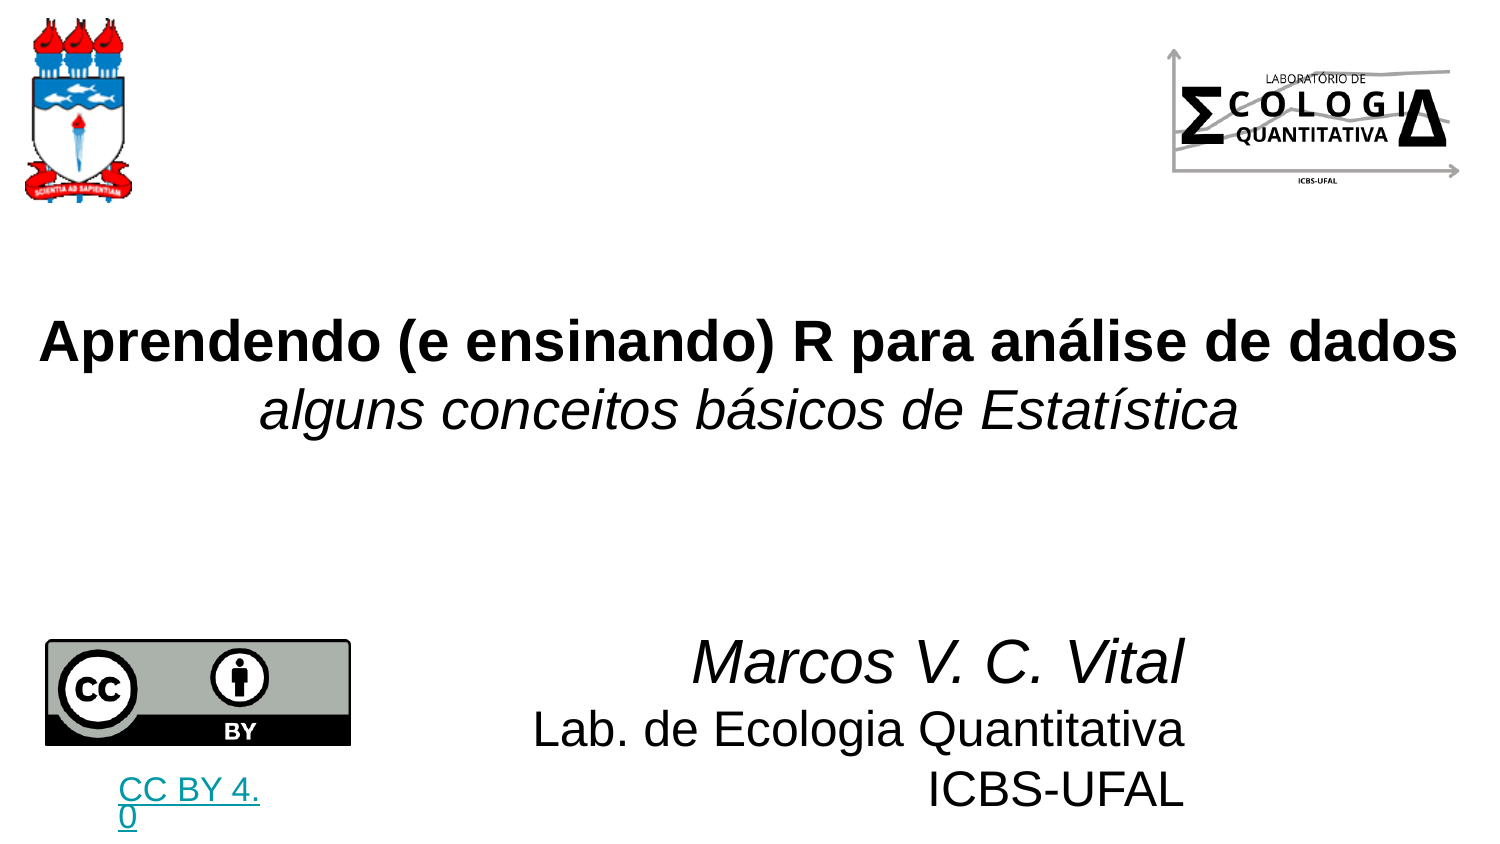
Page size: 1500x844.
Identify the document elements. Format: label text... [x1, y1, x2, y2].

picture [25, 18, 132, 203]
picture [1141, 23, 1490, 198]
text_box Marcos V. C. Vital Lab. de Ecologia Quantitativa ICBS-UFAL [409, 606, 1200, 834]
text_box Aprendendo (e ensinando) R para análise de dados alguns conceitos básicos de Estatística [0, 287, 1500, 528]
picture [45, 639, 351, 746]
subtitle CC BY 4.0 [103, 760, 294, 826]
